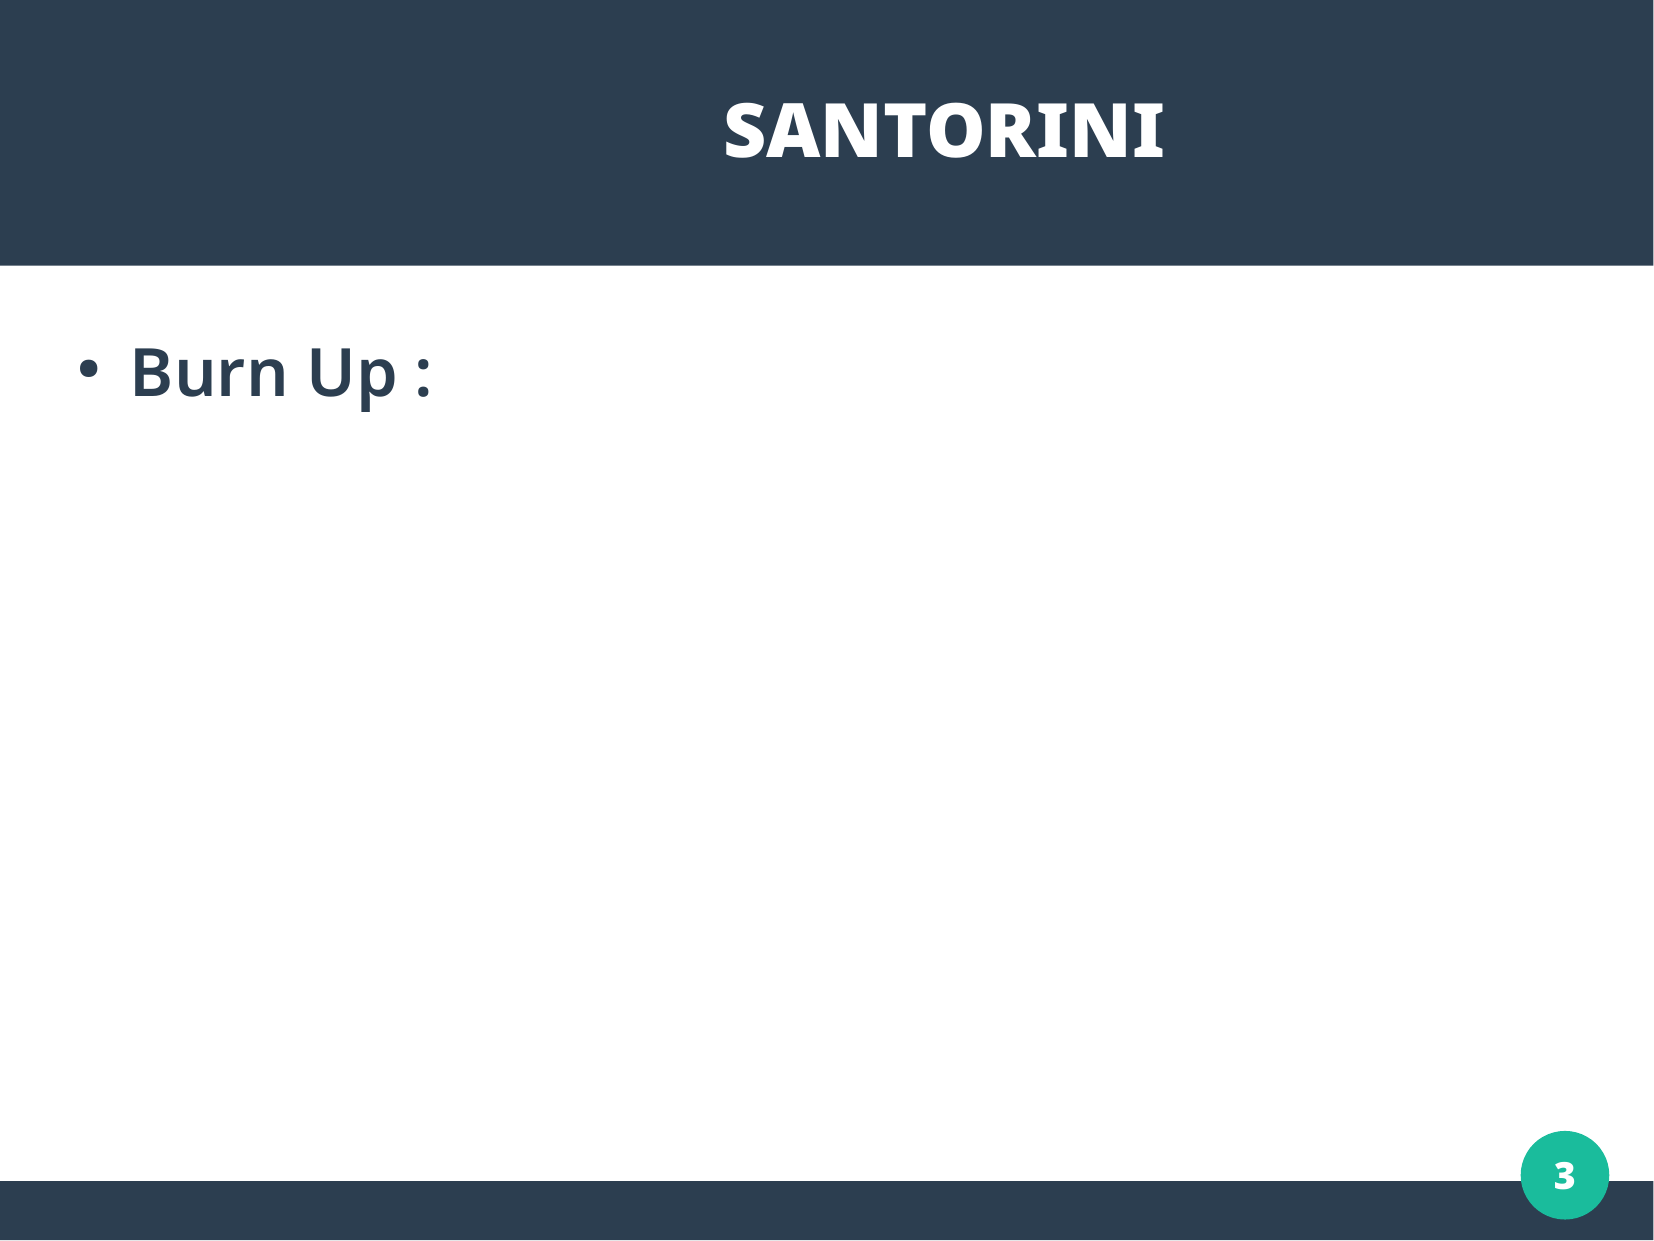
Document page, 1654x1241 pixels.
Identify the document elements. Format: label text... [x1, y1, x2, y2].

list Burn Up : [59, 324, 1595, 1152]
title SANTORINI [59, 49, 1595, 207]
